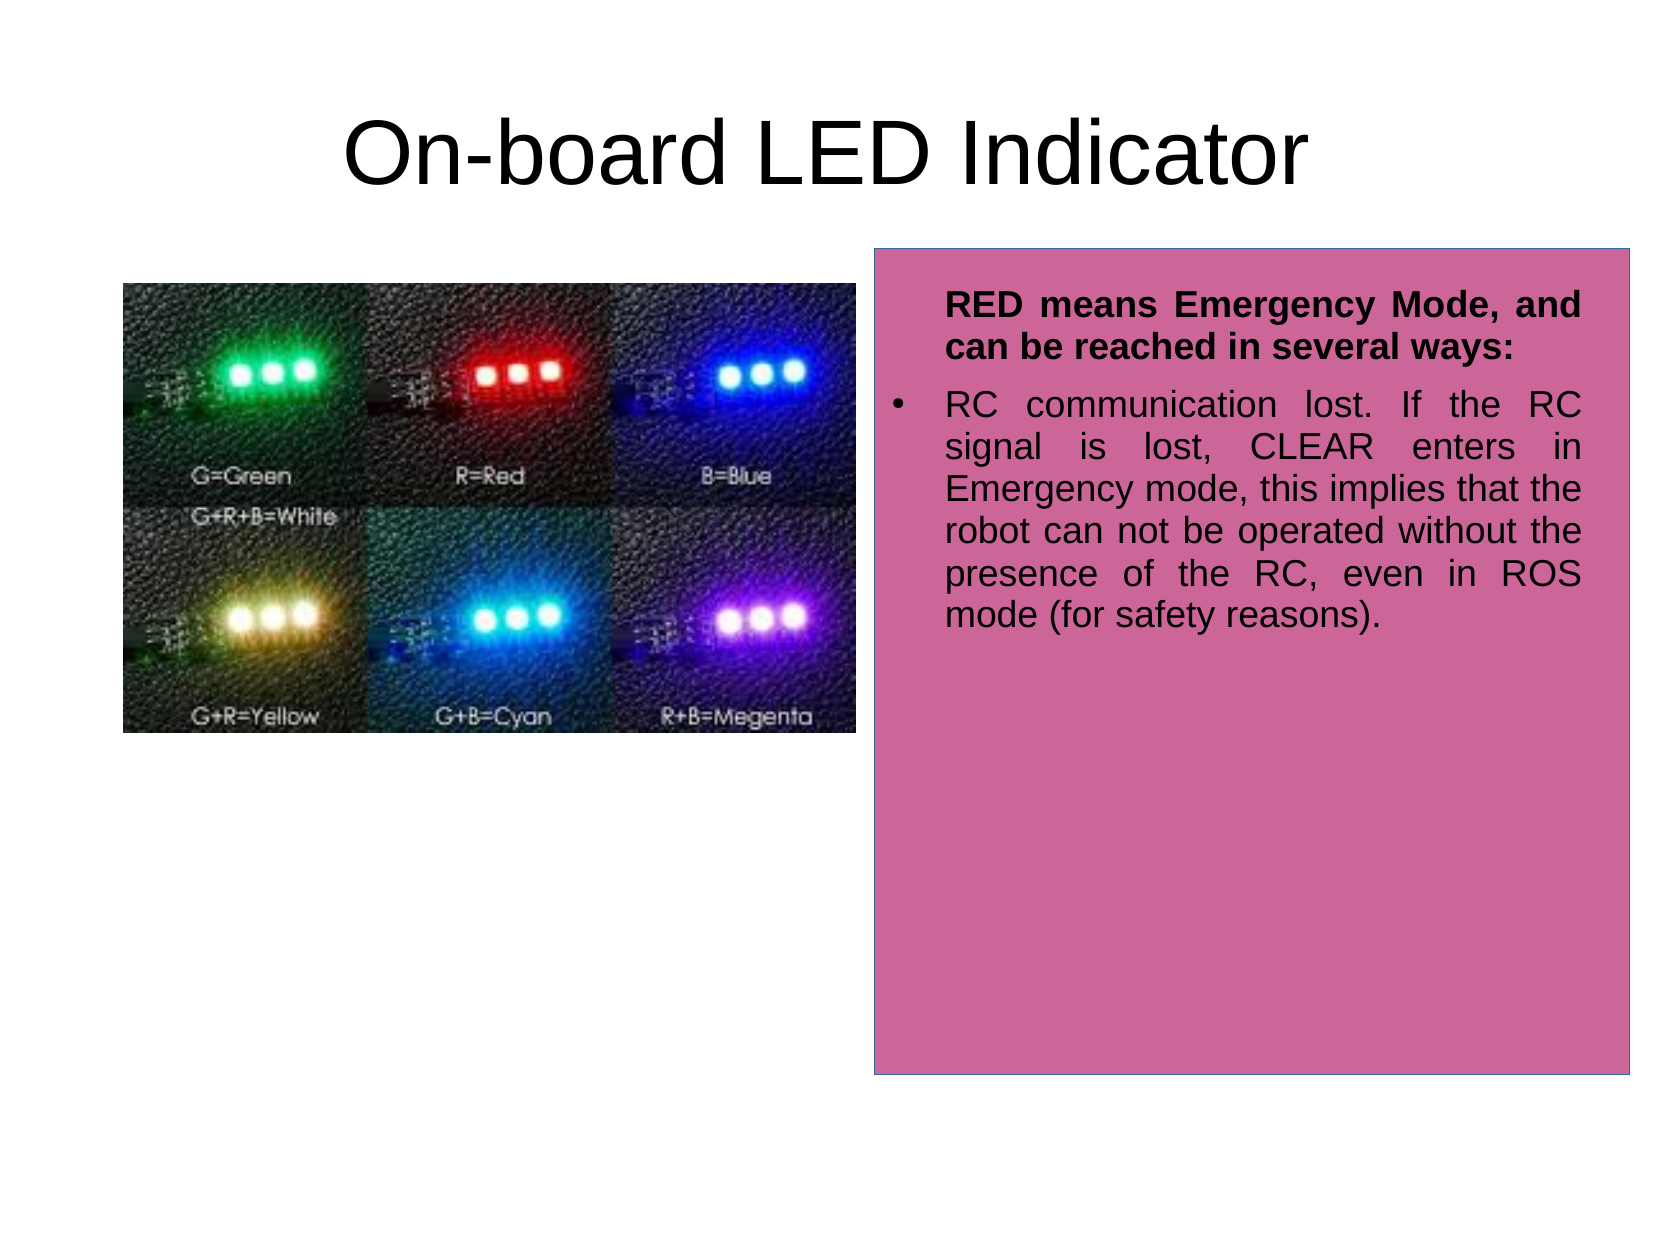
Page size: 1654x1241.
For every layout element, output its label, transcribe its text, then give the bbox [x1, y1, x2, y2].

title On-board LED Indicator [82, 49, 1571, 257]
list RED means Emergency Mode, and can be reached in several ways: RC communication lost. If the RC signal is lost, CLEAR enters in Emergency mode, this implies that the robot can not be operated without the presence of the RC, even in ROS mode (for safety reasons). [874, 283, 1583, 1003]
text_box [874, 248, 1630, 1075]
picture [123, 283, 856, 733]
